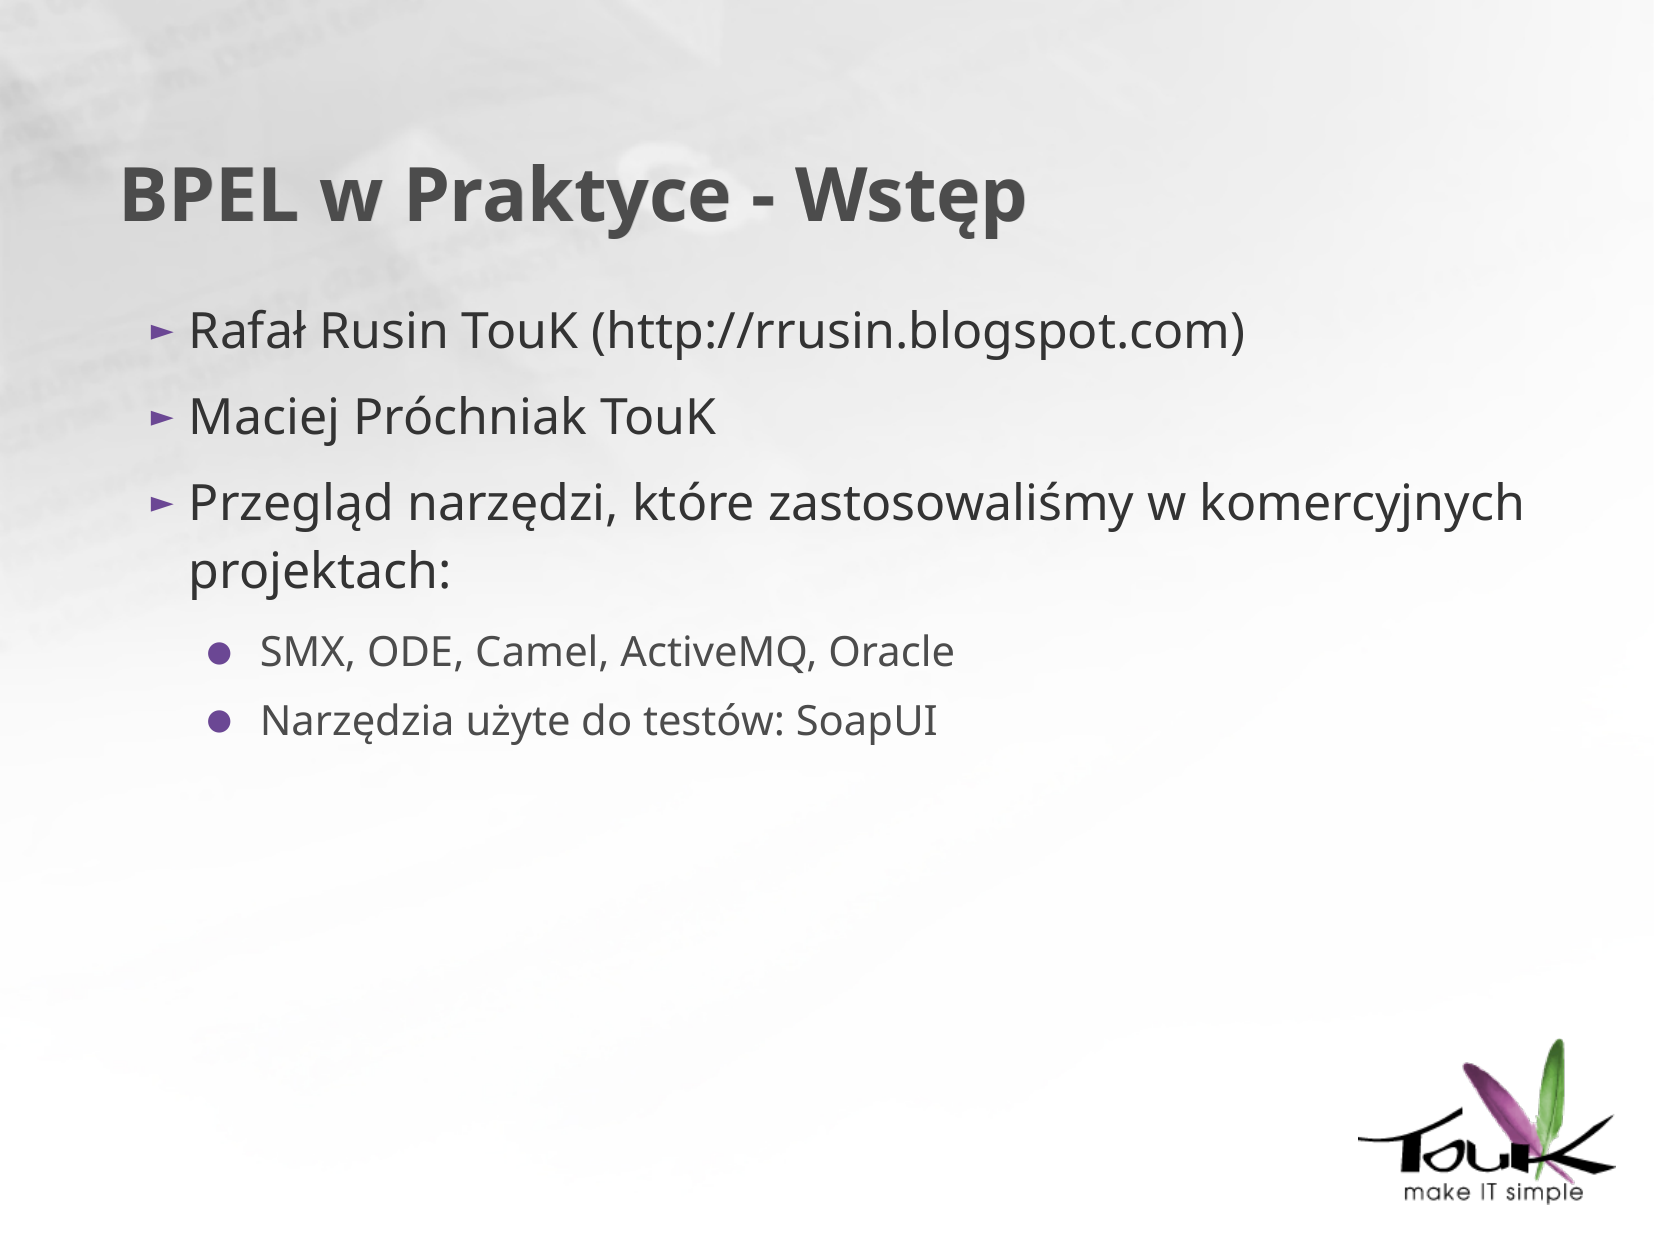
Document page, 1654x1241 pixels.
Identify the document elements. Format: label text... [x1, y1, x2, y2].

title BPEL w Praktyce - Wstęp [118, 118, 1536, 266]
picture [0, 0, 1654, 1241]
list Rafał Rusin TouK (http://rrusin.blogspot.com) Maciej Próchniak TouK Przegląd narzędzi, które zastosowaliśmy w komercyjnych projektach: SMX, ODE, Camel, ActiveMQ, Oracle Narzędzia użyte do testów: SoapUI [118, 295, 1536, 1034]
